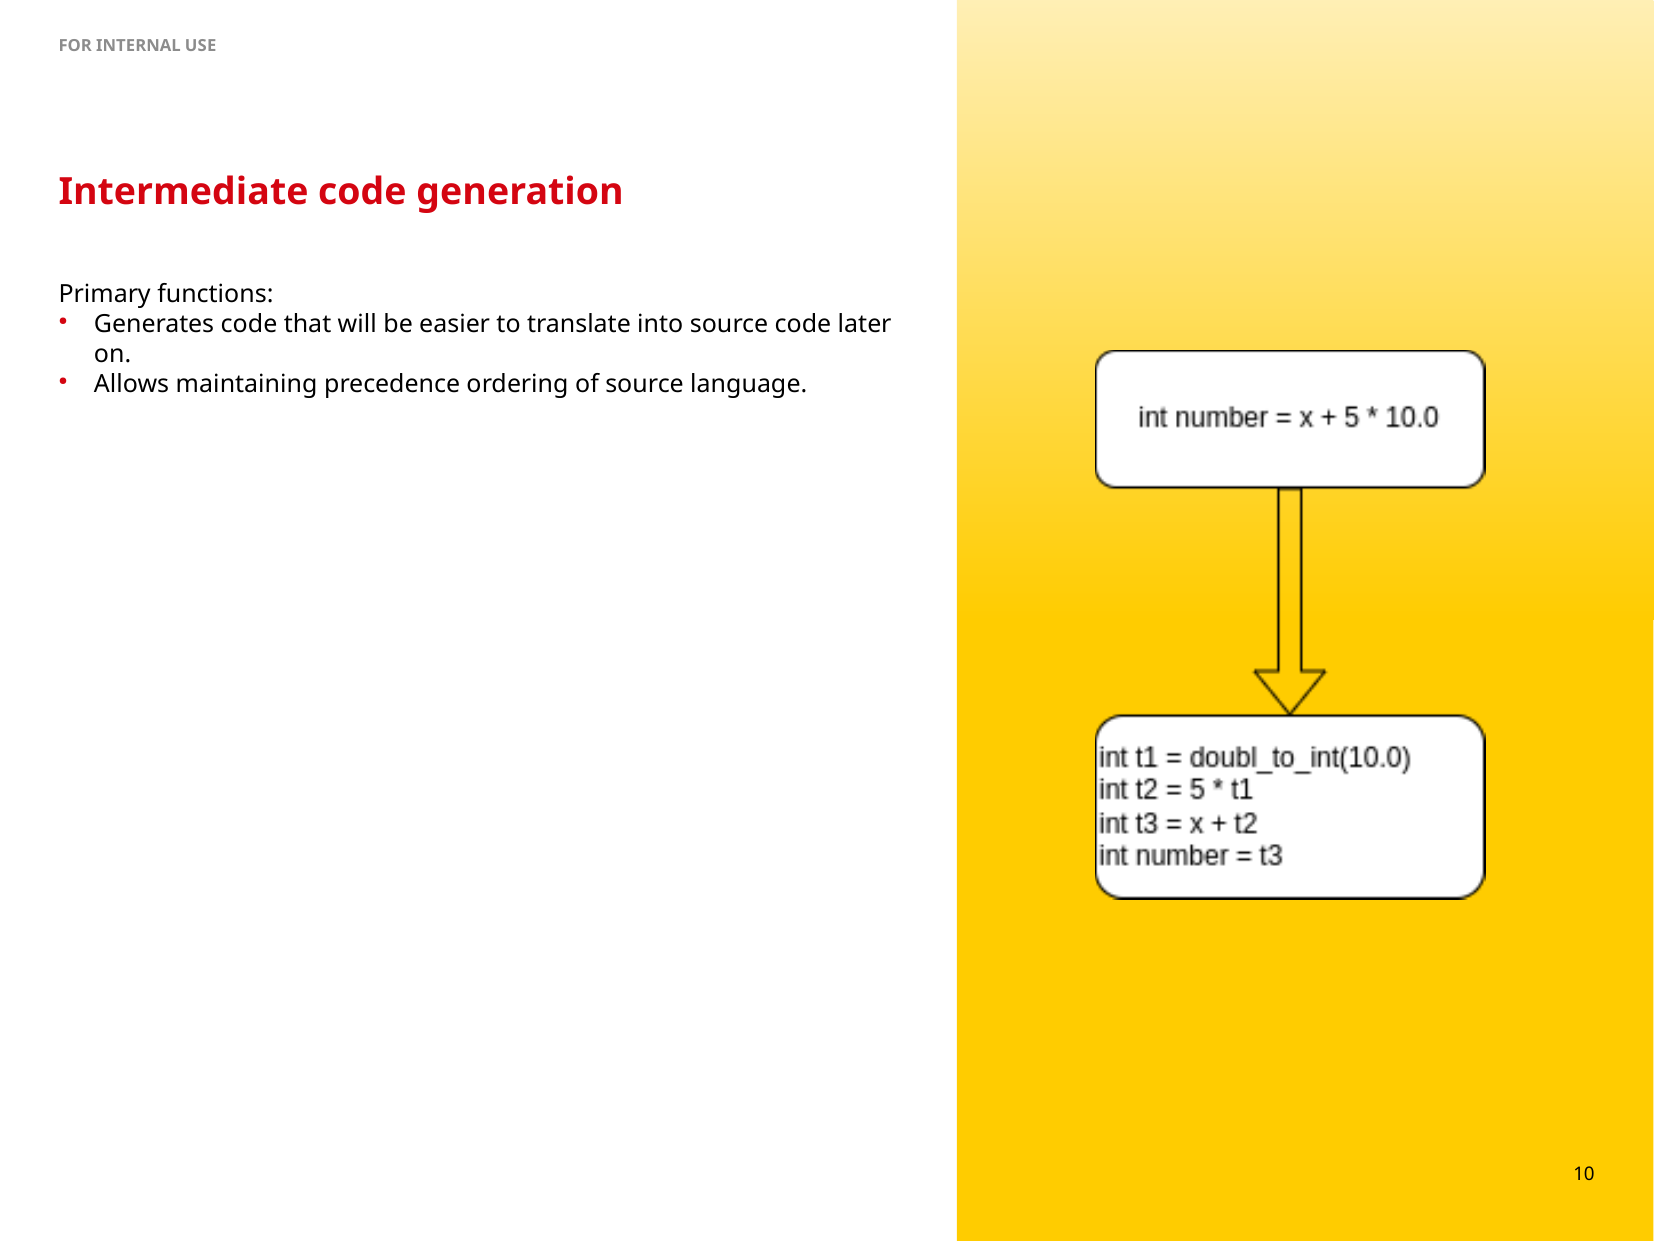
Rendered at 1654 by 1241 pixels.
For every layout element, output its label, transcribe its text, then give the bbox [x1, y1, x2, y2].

text_box [956, 0, 1654, 1241]
picture [1095, 350, 1486, 901]
list Primary functions: Generates code that will be easier to translate into source code later on. Allows maintaining precedence ordering of source language. [58, 277, 899, 1129]
title Intermediate code generation [58, 92, 899, 212]
slide_number 23 [1526, 1158, 1595, 1192]
